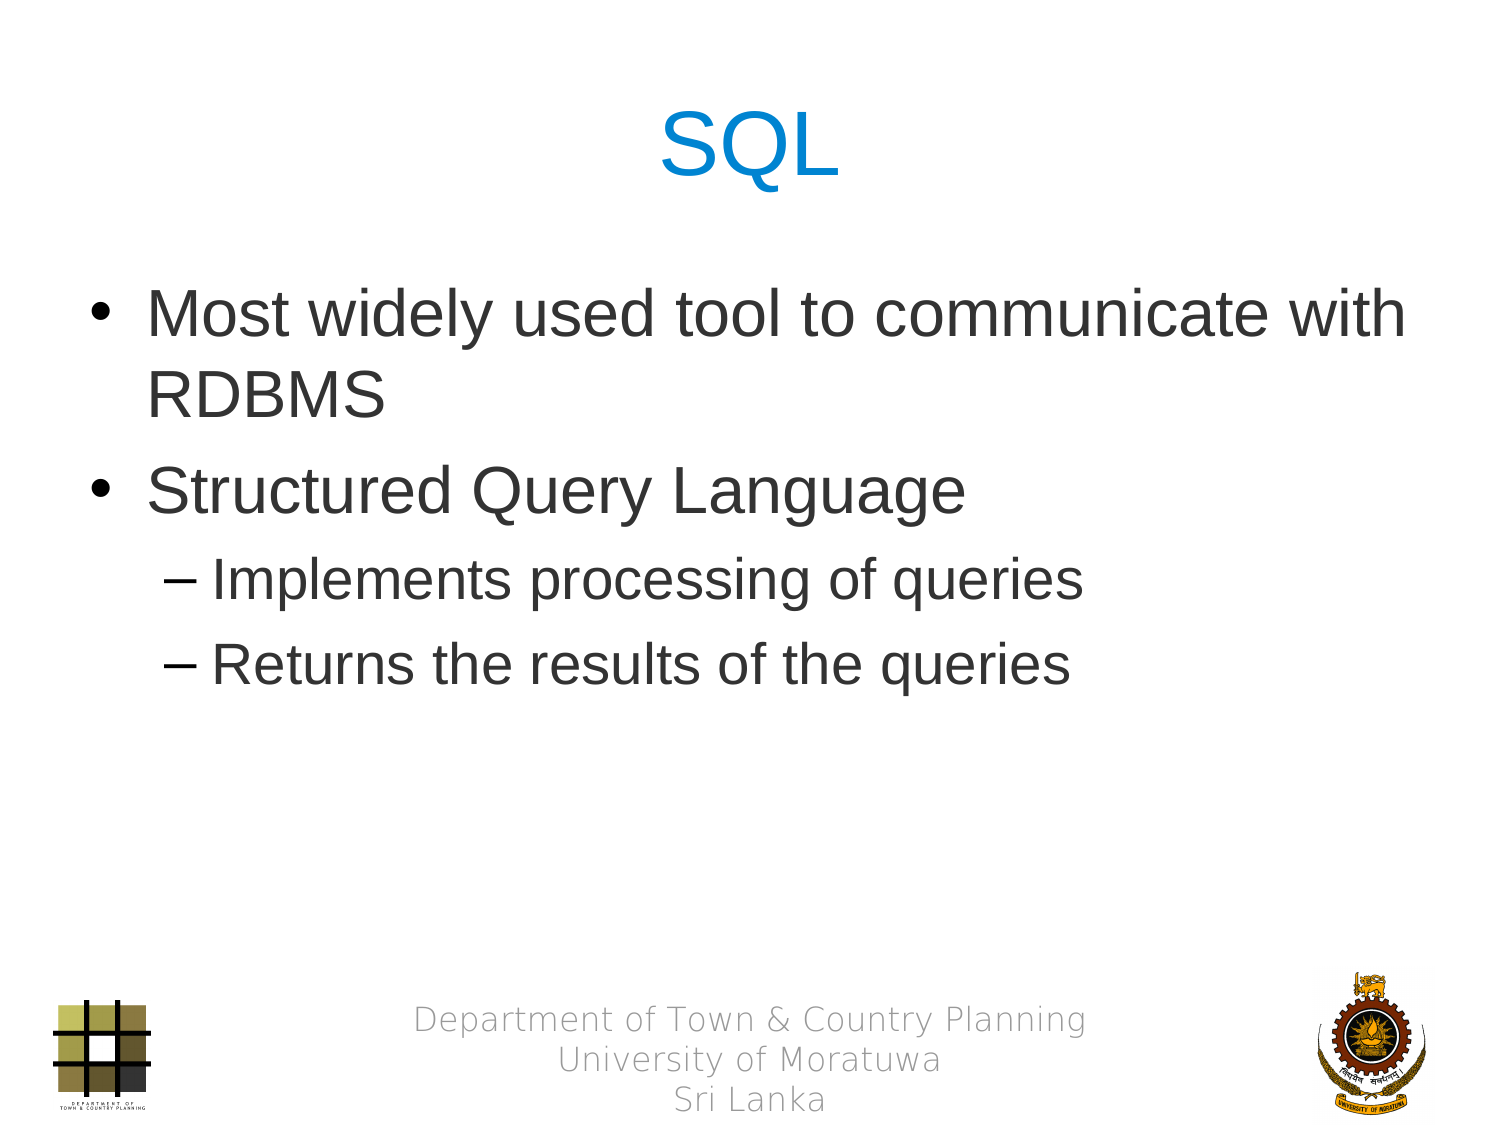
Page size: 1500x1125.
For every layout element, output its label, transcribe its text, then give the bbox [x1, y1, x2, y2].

title SQL [75, 45, 1426, 233]
list Most widely used tool to communicate with RDBMS Structured Query Language Implements processing of queries Returns the results of the queries [75, 262, 1426, 916]
picture [53, 1000, 151, 1110]
picture [1312, 966, 1435, 1125]
